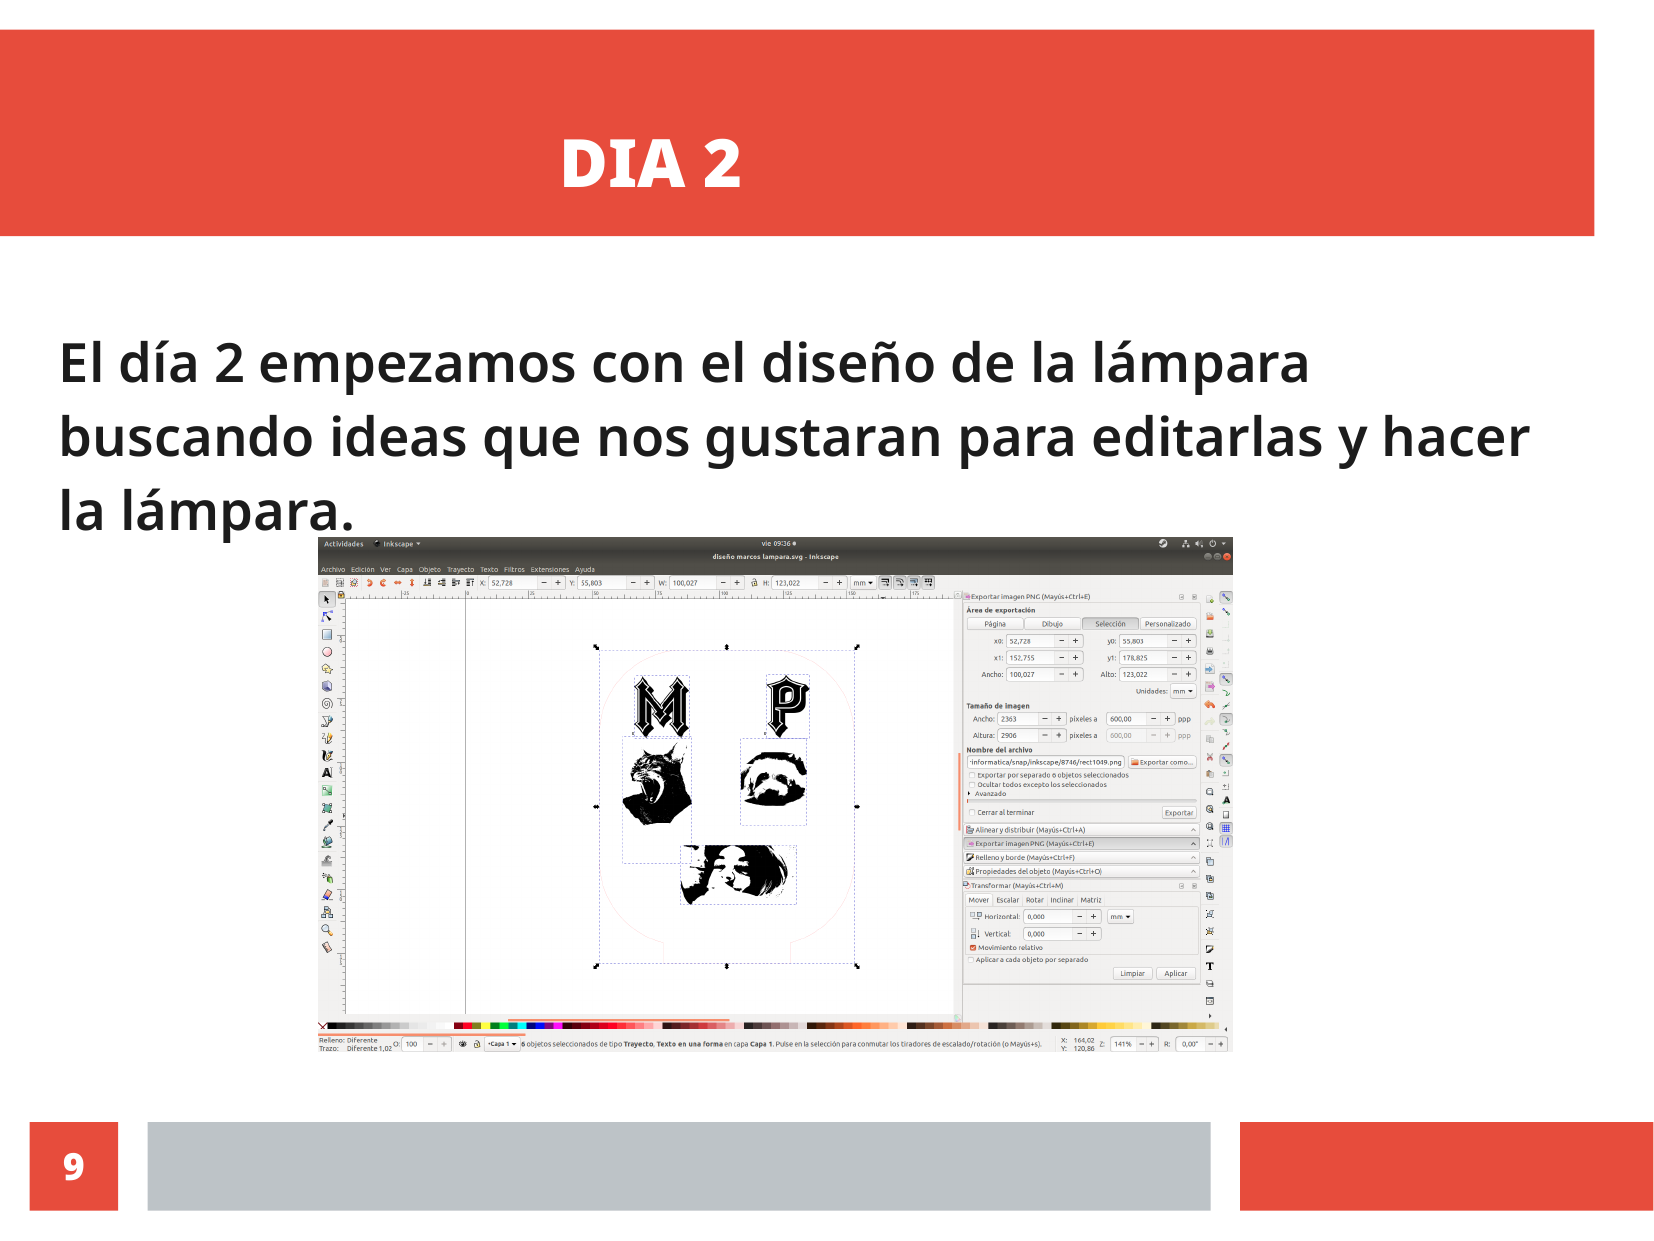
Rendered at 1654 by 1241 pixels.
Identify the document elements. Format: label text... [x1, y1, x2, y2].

title DIA 2 [59, 59, 1595, 207]
list El día 2 empezamos con el diseño de la lámpara buscando ideas que nos gustaran para editarlas y hacer la lámpara. [59, 324, 1565, 1093]
picture [318, 537, 1233, 1052]
